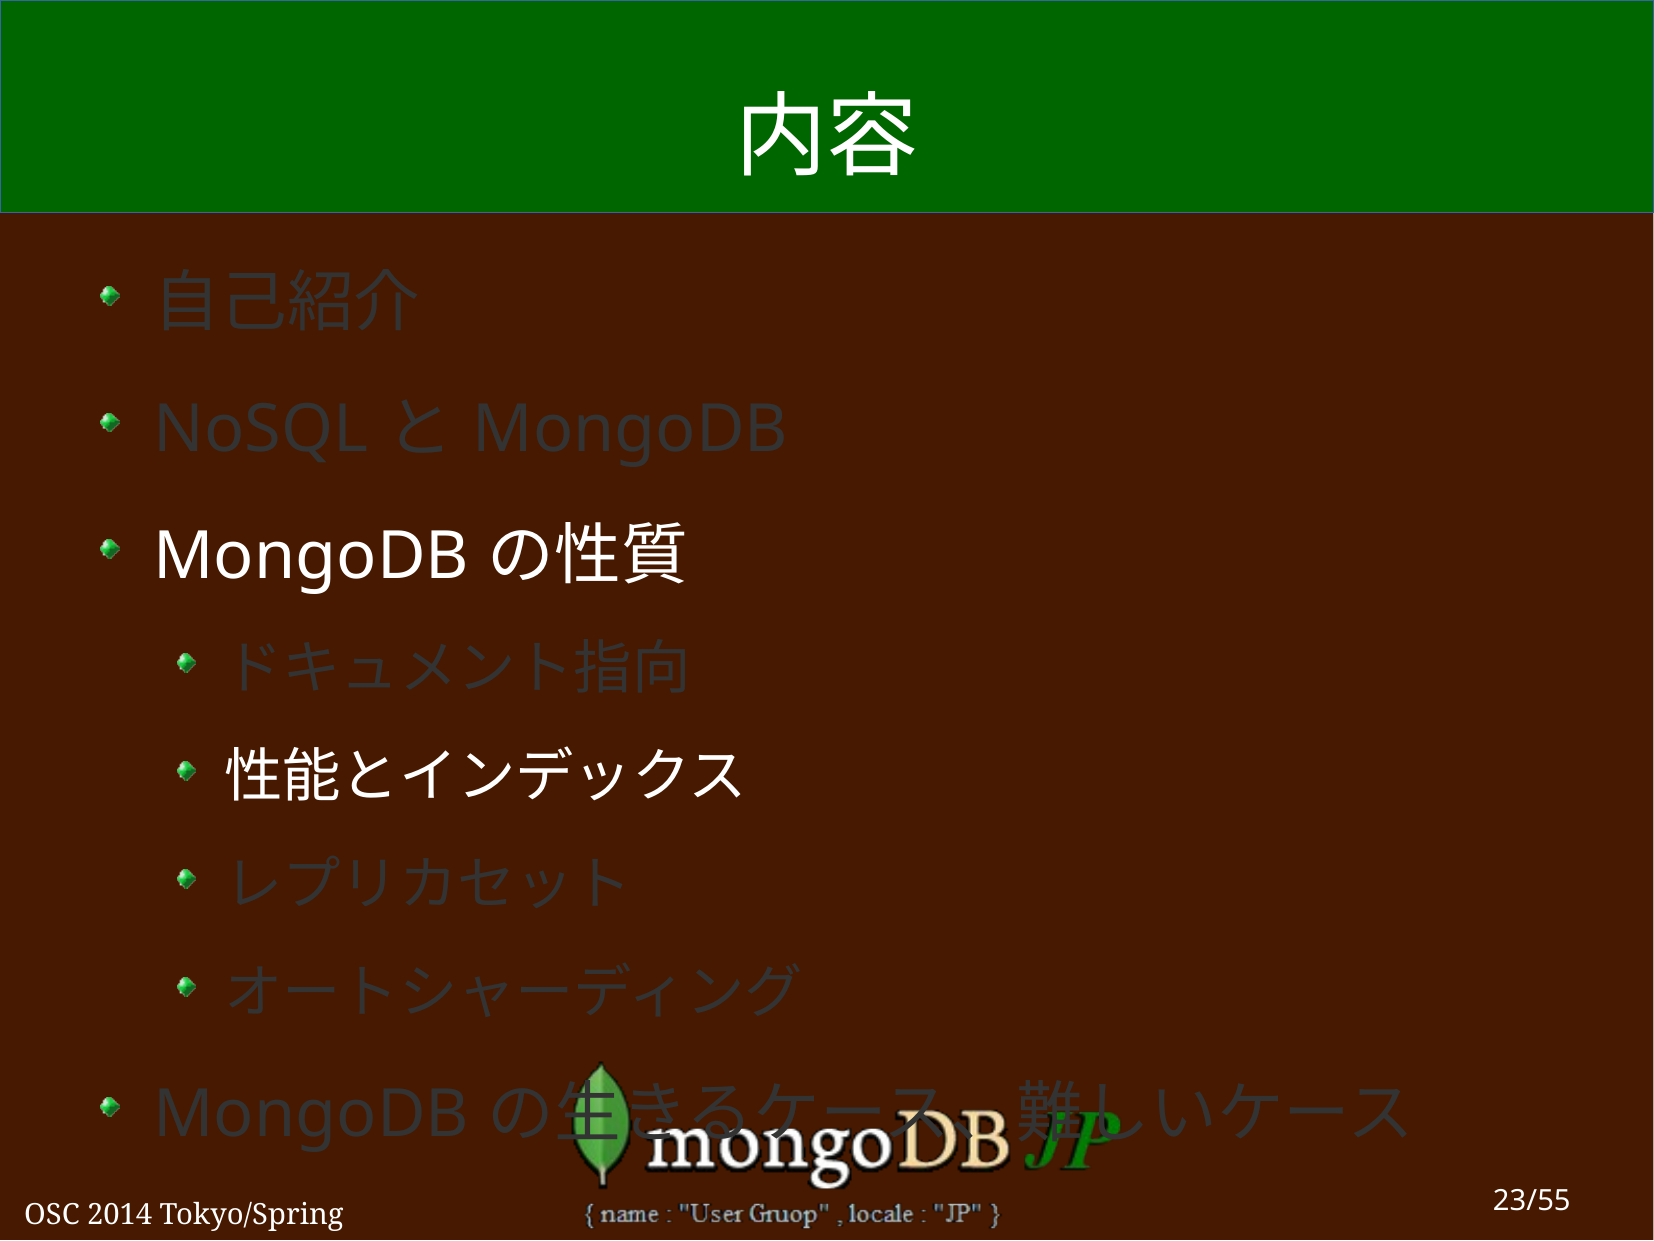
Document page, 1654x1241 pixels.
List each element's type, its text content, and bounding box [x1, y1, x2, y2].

picture [566, 1132, 1140, 1241]
list 自己紹介 NoSQLとMongoDB MongoDBの性質 ドキュメント指向 性能とインデックス レプリカセット オートシャーディング MongoDBの生きるケース、難しいケース [82, 247, 1571, 1132]
title 内容 [82, 49, 1571, 207]
